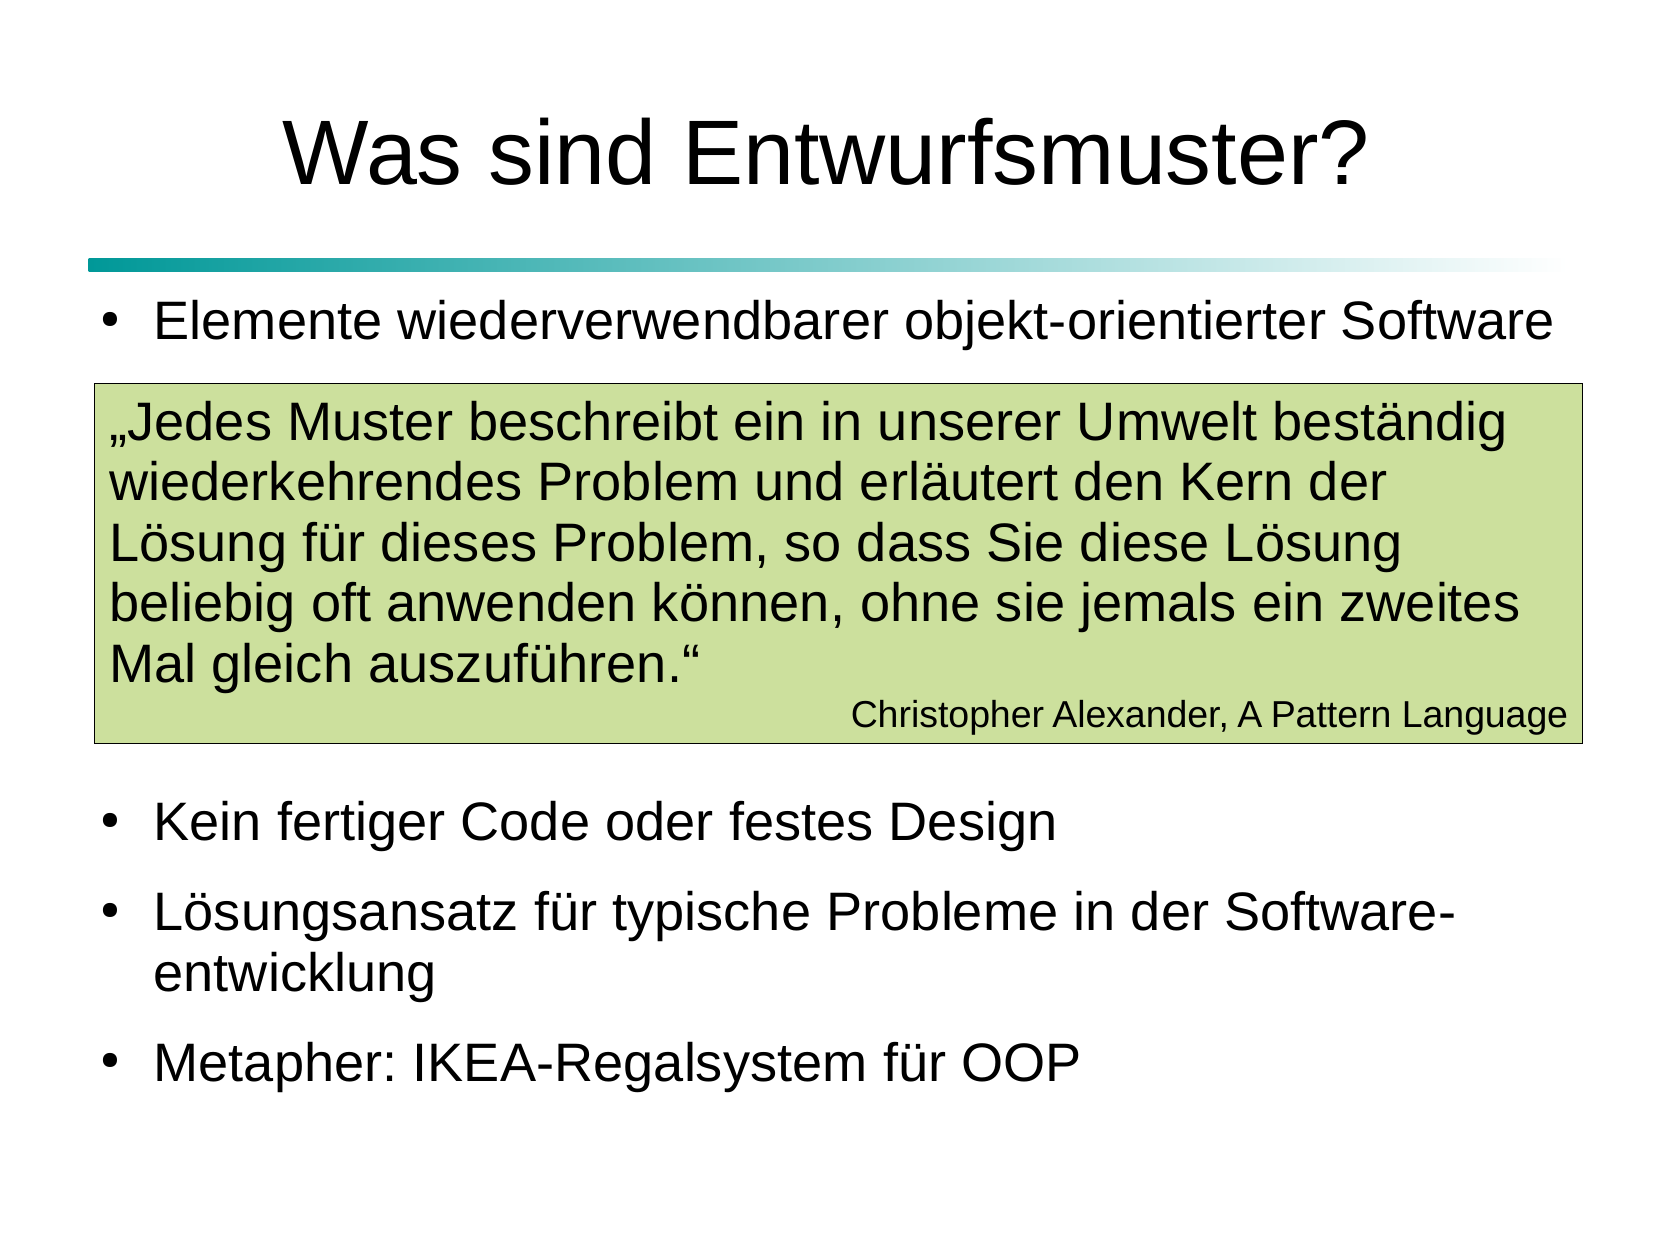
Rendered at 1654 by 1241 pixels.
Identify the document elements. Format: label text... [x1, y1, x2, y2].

title Was sind Entwurfsmuster? [82, 49, 1571, 257]
text_box „Jedes Muster beschreibt ein in unserer Umwelt beständig wiederkehrendes Problem und erläutert den Kern der Lösung für dieses Problem, so dass Sie diese Lösung beliebig oft anwenden können, ohne sie jemals ein zweites Mal gleich auszuführen.“ Christopher Alexander, A Pattern Language [94, 383, 1583, 744]
list Elemente wiederverwendbarer objekt-orientierter Software [82, 290, 1595, 378]
list Kein fertiger Code oder festes Design Lösungsansatz für typische Probleme in der Software-entwicklung Metapher: IKEA-Regalsystem für OOP [82, 791, 1595, 1159]
